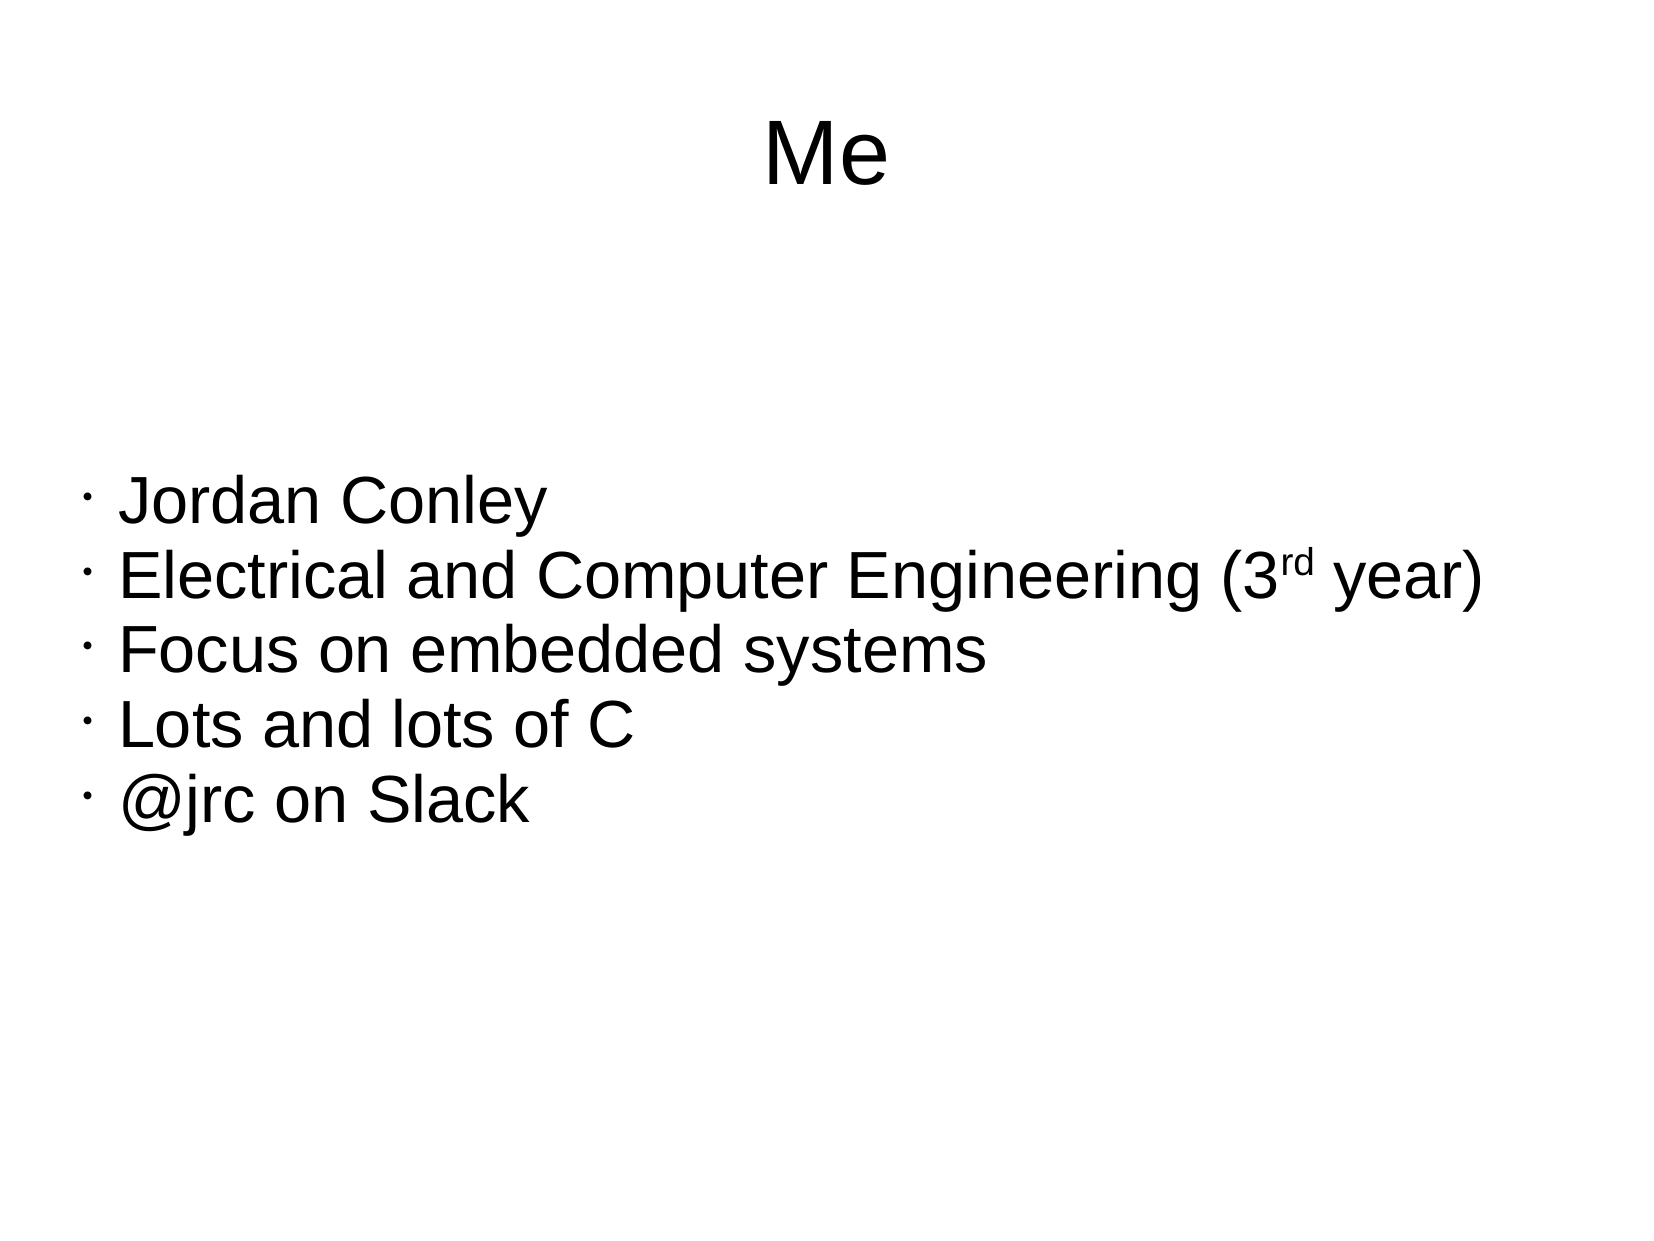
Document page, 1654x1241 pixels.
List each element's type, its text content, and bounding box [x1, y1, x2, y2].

subtitle Jordan Conley Electrical and Computer Engineering (3rd year) Focus on embedded systems Lots and lots of C @jrc on Slack [82, 290, 1571, 1010]
title Me [82, 49, 1571, 257]
